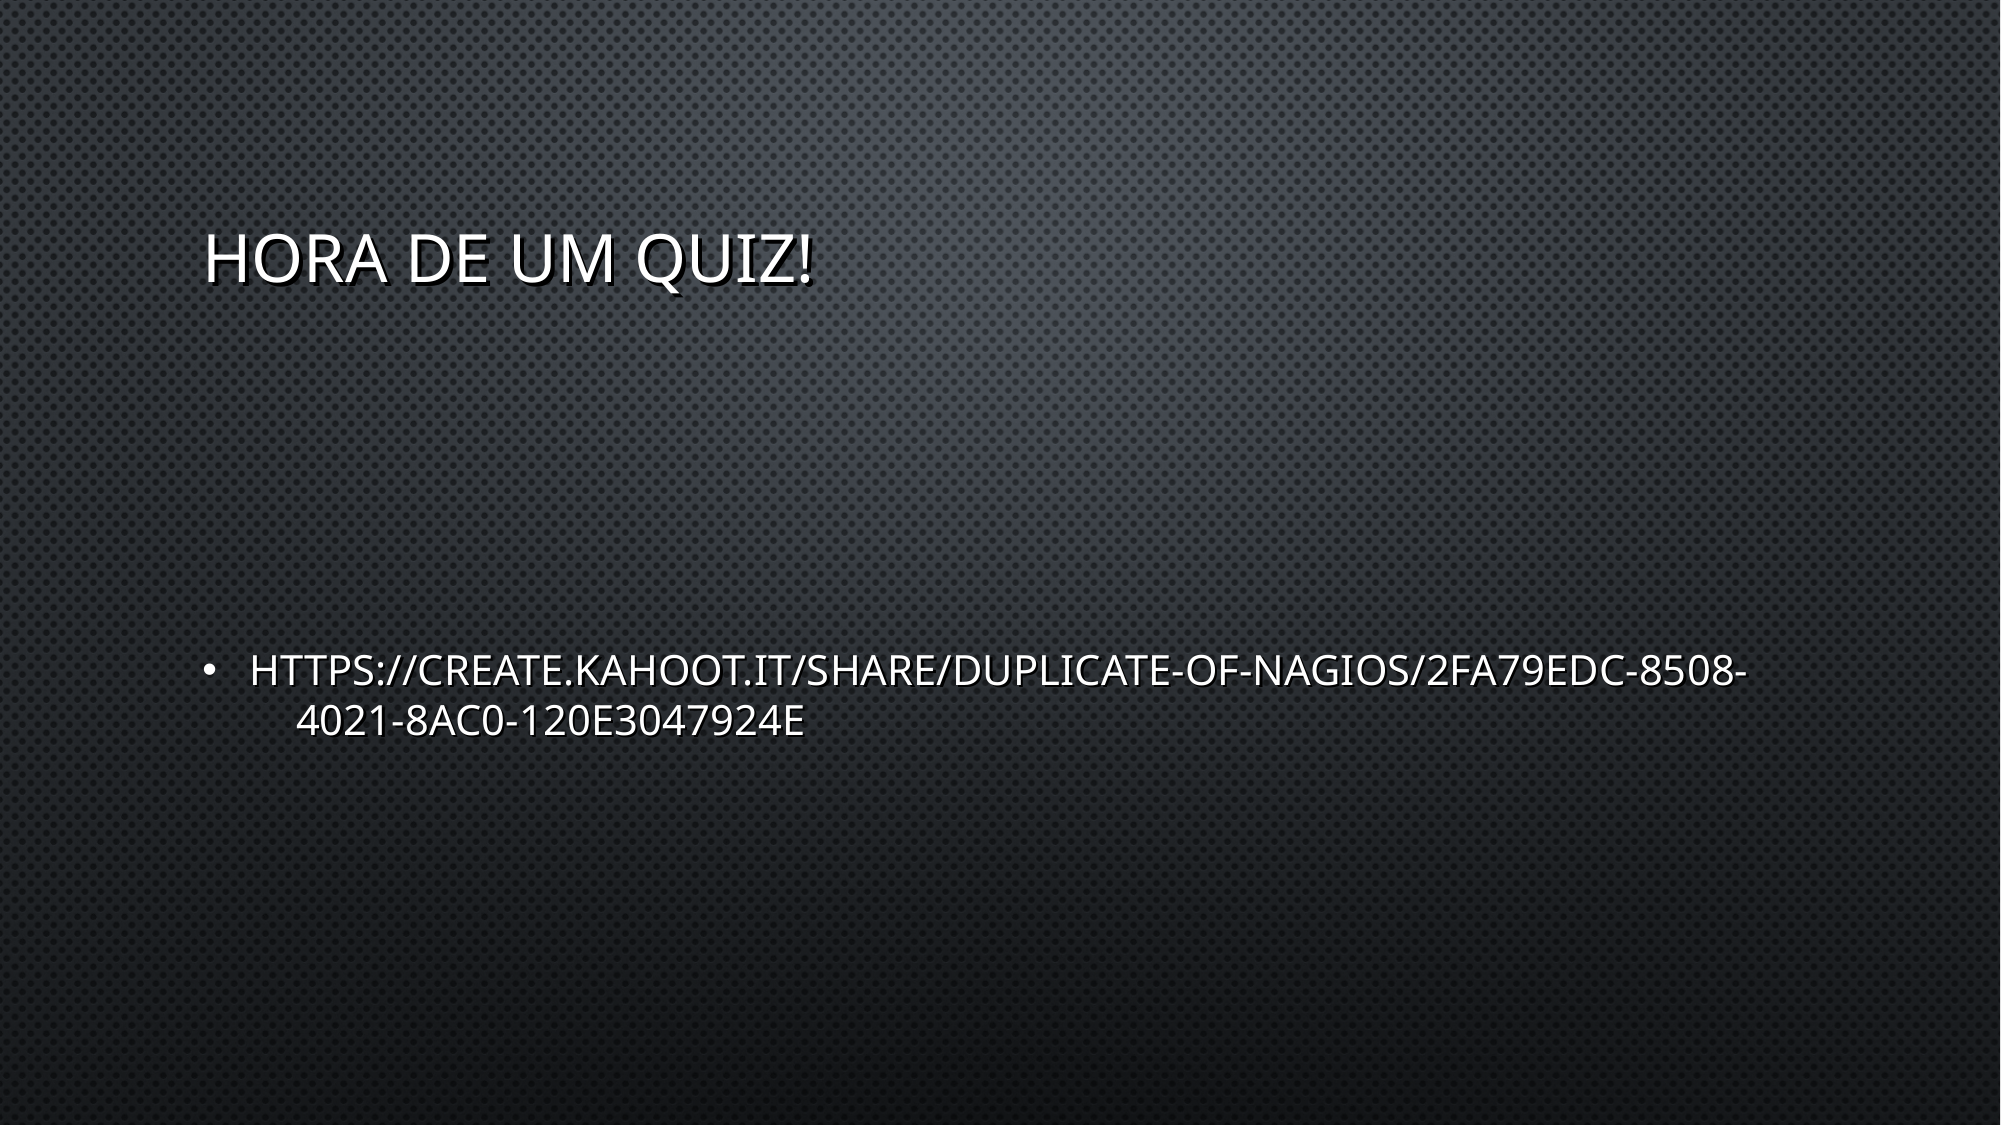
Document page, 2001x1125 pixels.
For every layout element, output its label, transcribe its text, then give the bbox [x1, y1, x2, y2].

title Hora de um quiz! [187, 99, 1813, 413]
list https://create.kahoot.it/share/duplicate-of-nagios/2fa79edc-8508-4021-8ac0-120e3047924e [187, 437, 1813, 950]
